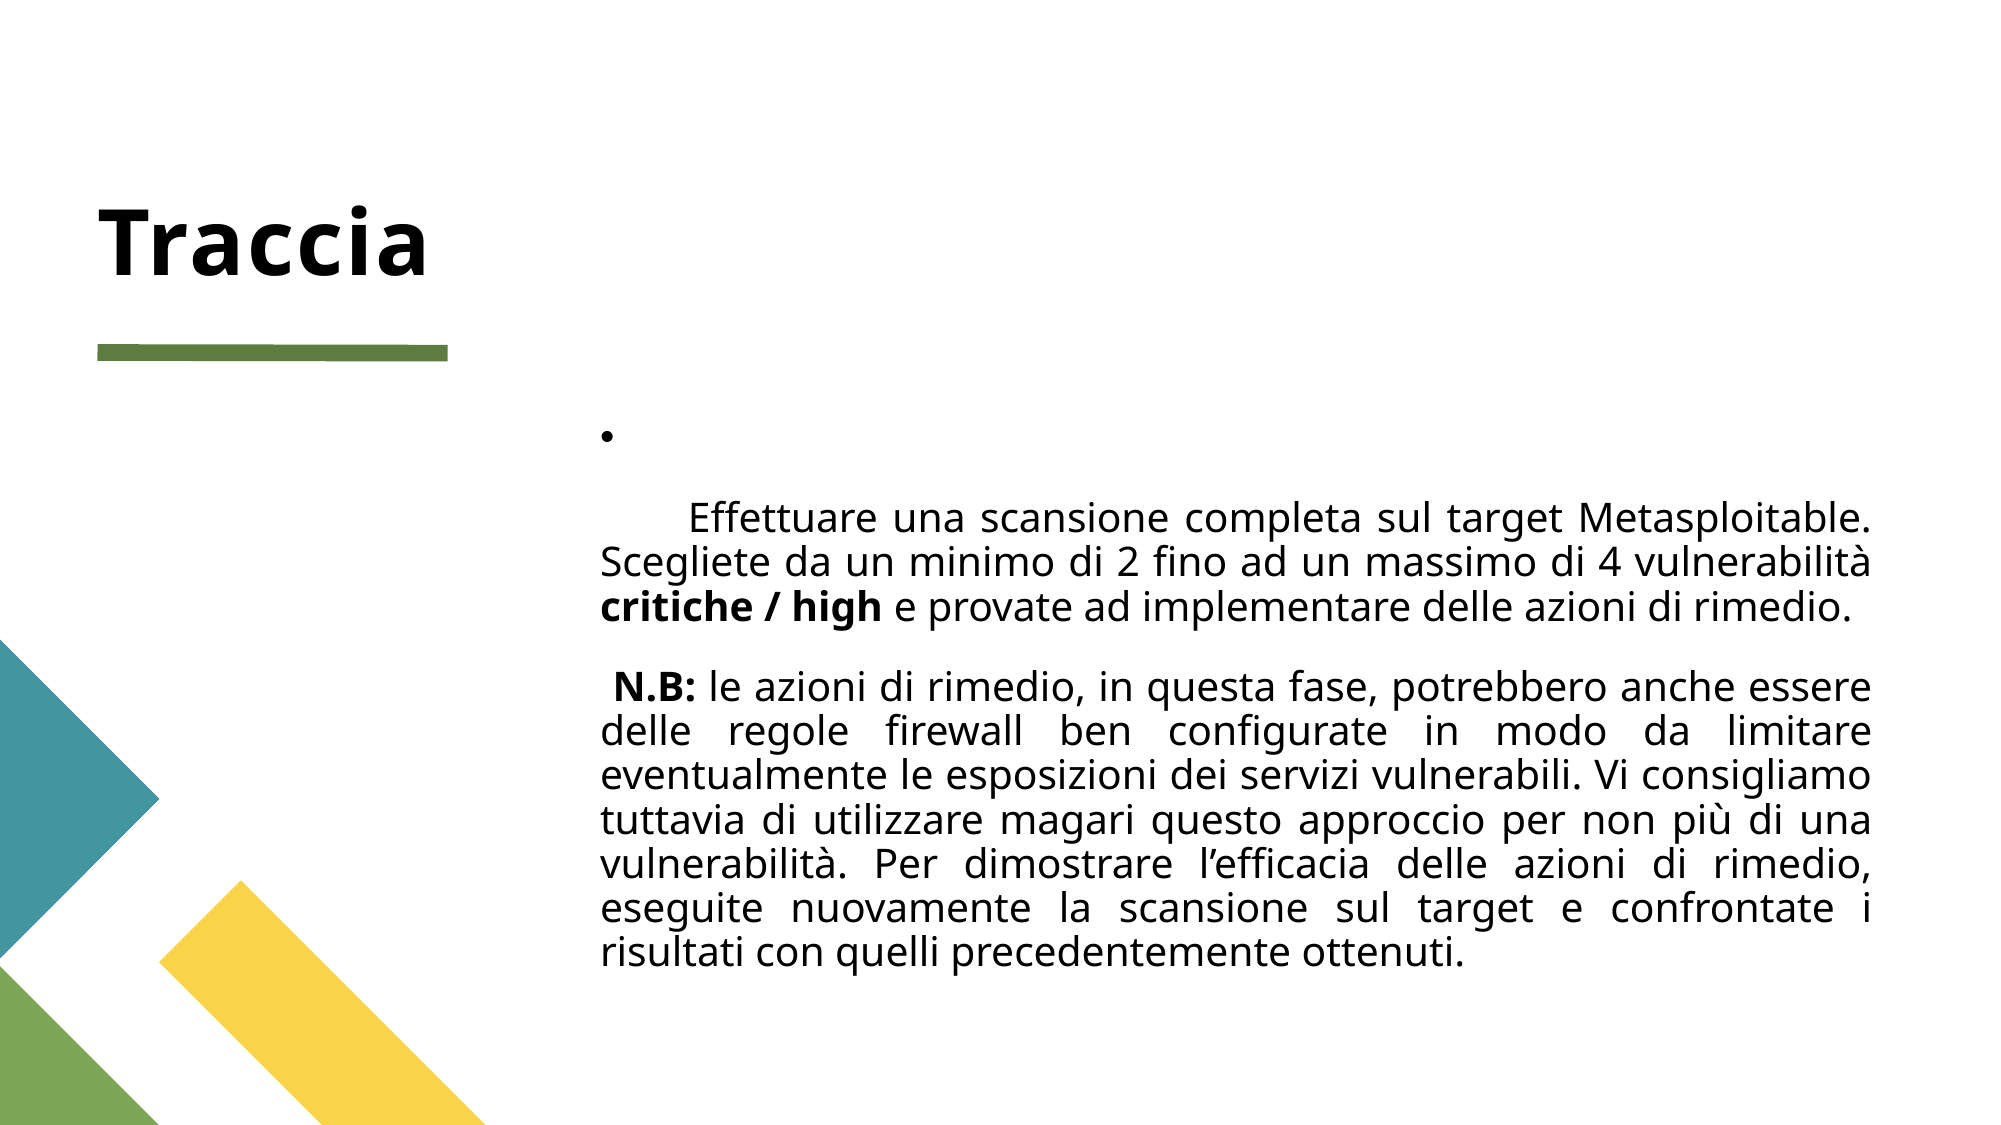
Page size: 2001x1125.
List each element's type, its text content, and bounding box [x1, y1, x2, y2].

text_box [0, 966, 159, 1125]
text_box [159, 880, 486, 1125]
text_box [0, 639, 160, 959]
title Traccia [97, 16, 1882, 293]
list Effettuare una scansione completa sul target Metasploitable. Scegliete da un minimo di 2 fino ad un massimo di 4 vulnerabilità critiche / high e provate ad implementare delle azioni di rimedio. N.B: le azioni di rimedio, in questa fase, potrebbero anche essere delle regole firewall ben configurate in modo da limitare eventualmente le esposizioni dei servizi vulnerabili. Vi consigliamo tuttavia di utilizzare magari questo approccio per non più di una vulnerabilità. Per dimostrare l’efficacia delle azioni di rimedio, eseguite nuovamente la scansione sul target e confrontate i risultati con quelli precedentemente ottenuti. [600, 374, 1882, 982]
